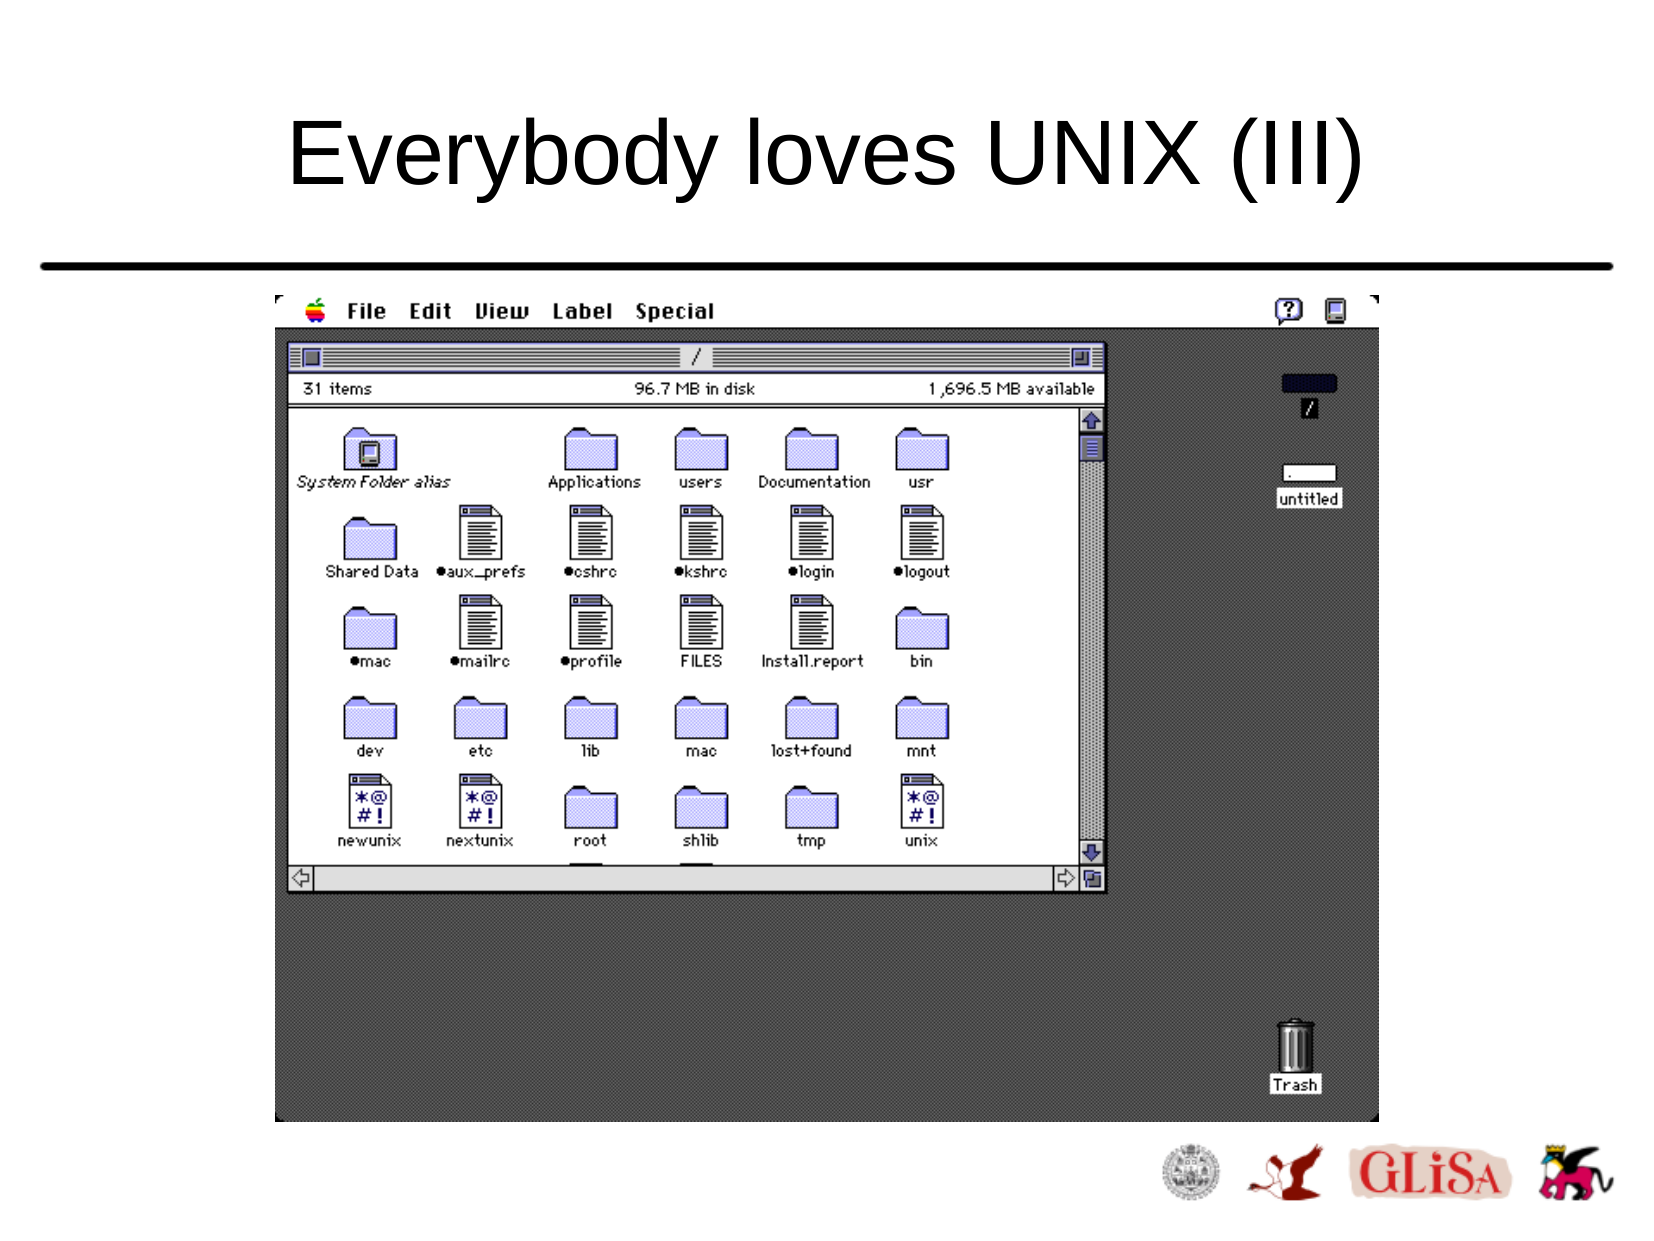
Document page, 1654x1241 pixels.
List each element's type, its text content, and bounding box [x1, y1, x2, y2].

title Everybody loves UNIX (III) [82, 49, 1571, 257]
picture [0, 0, 1654, 1241]
